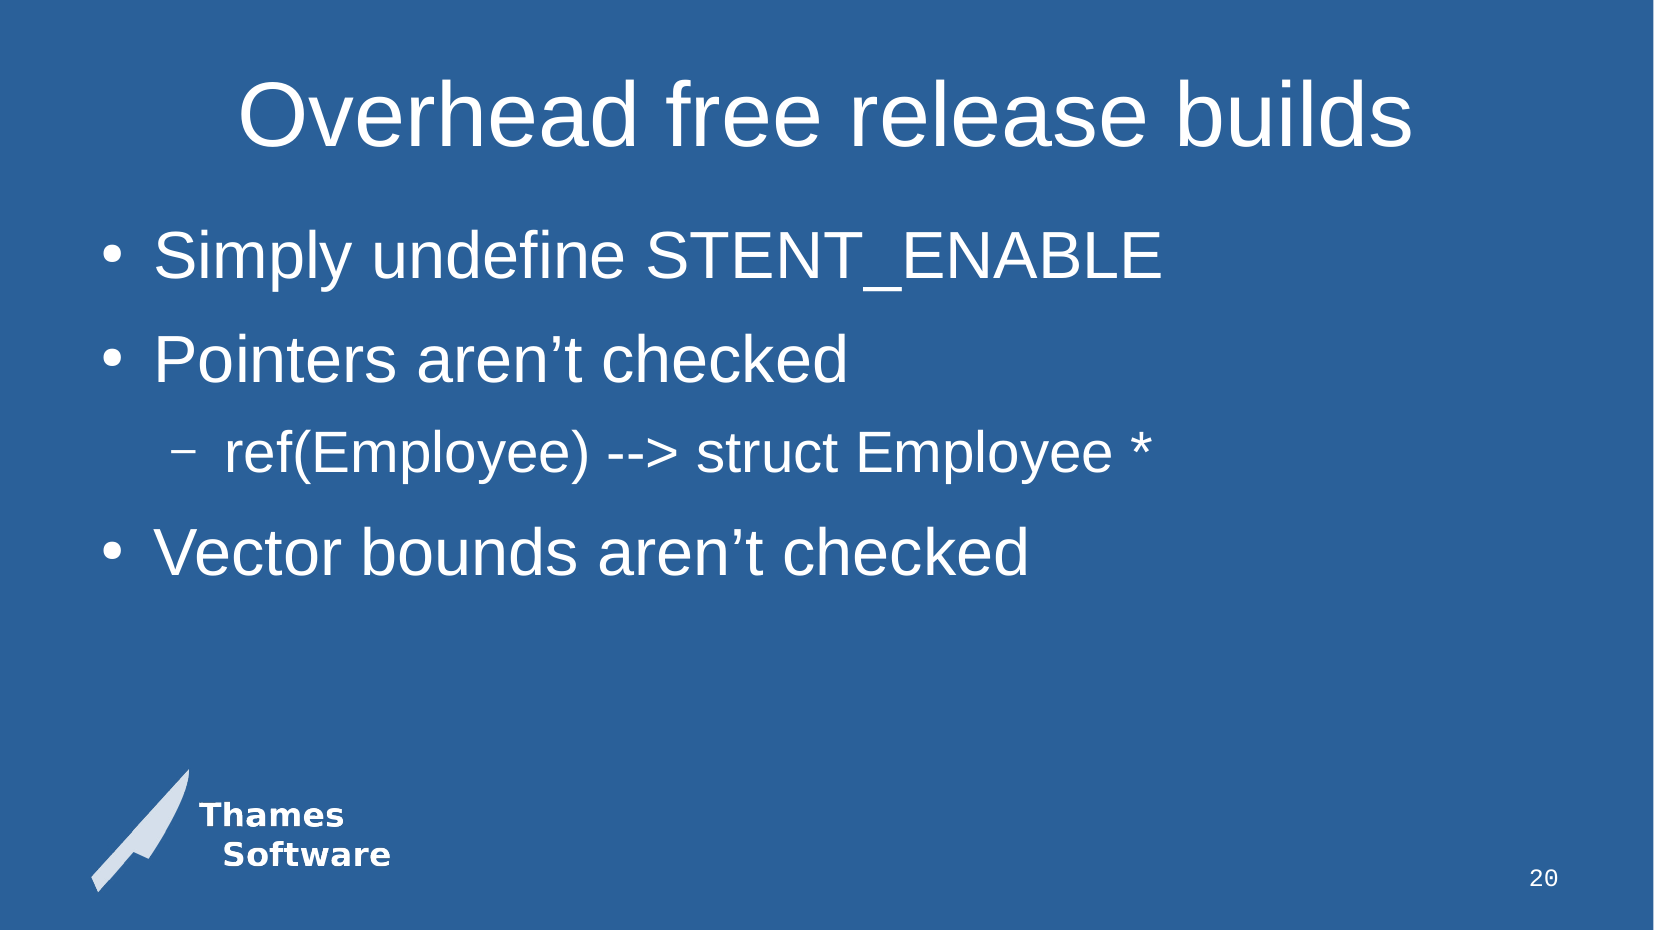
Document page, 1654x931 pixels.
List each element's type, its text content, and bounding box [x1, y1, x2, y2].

list Simply undefine STENT_ENABLE Pointers aren’t checked ref(Employee) --> struct Employee * Vector bounds aren’t checked [82, 217, 1571, 758]
picture [82, 758, 421, 907]
title Overhead free release builds [82, 37, 1571, 193]
